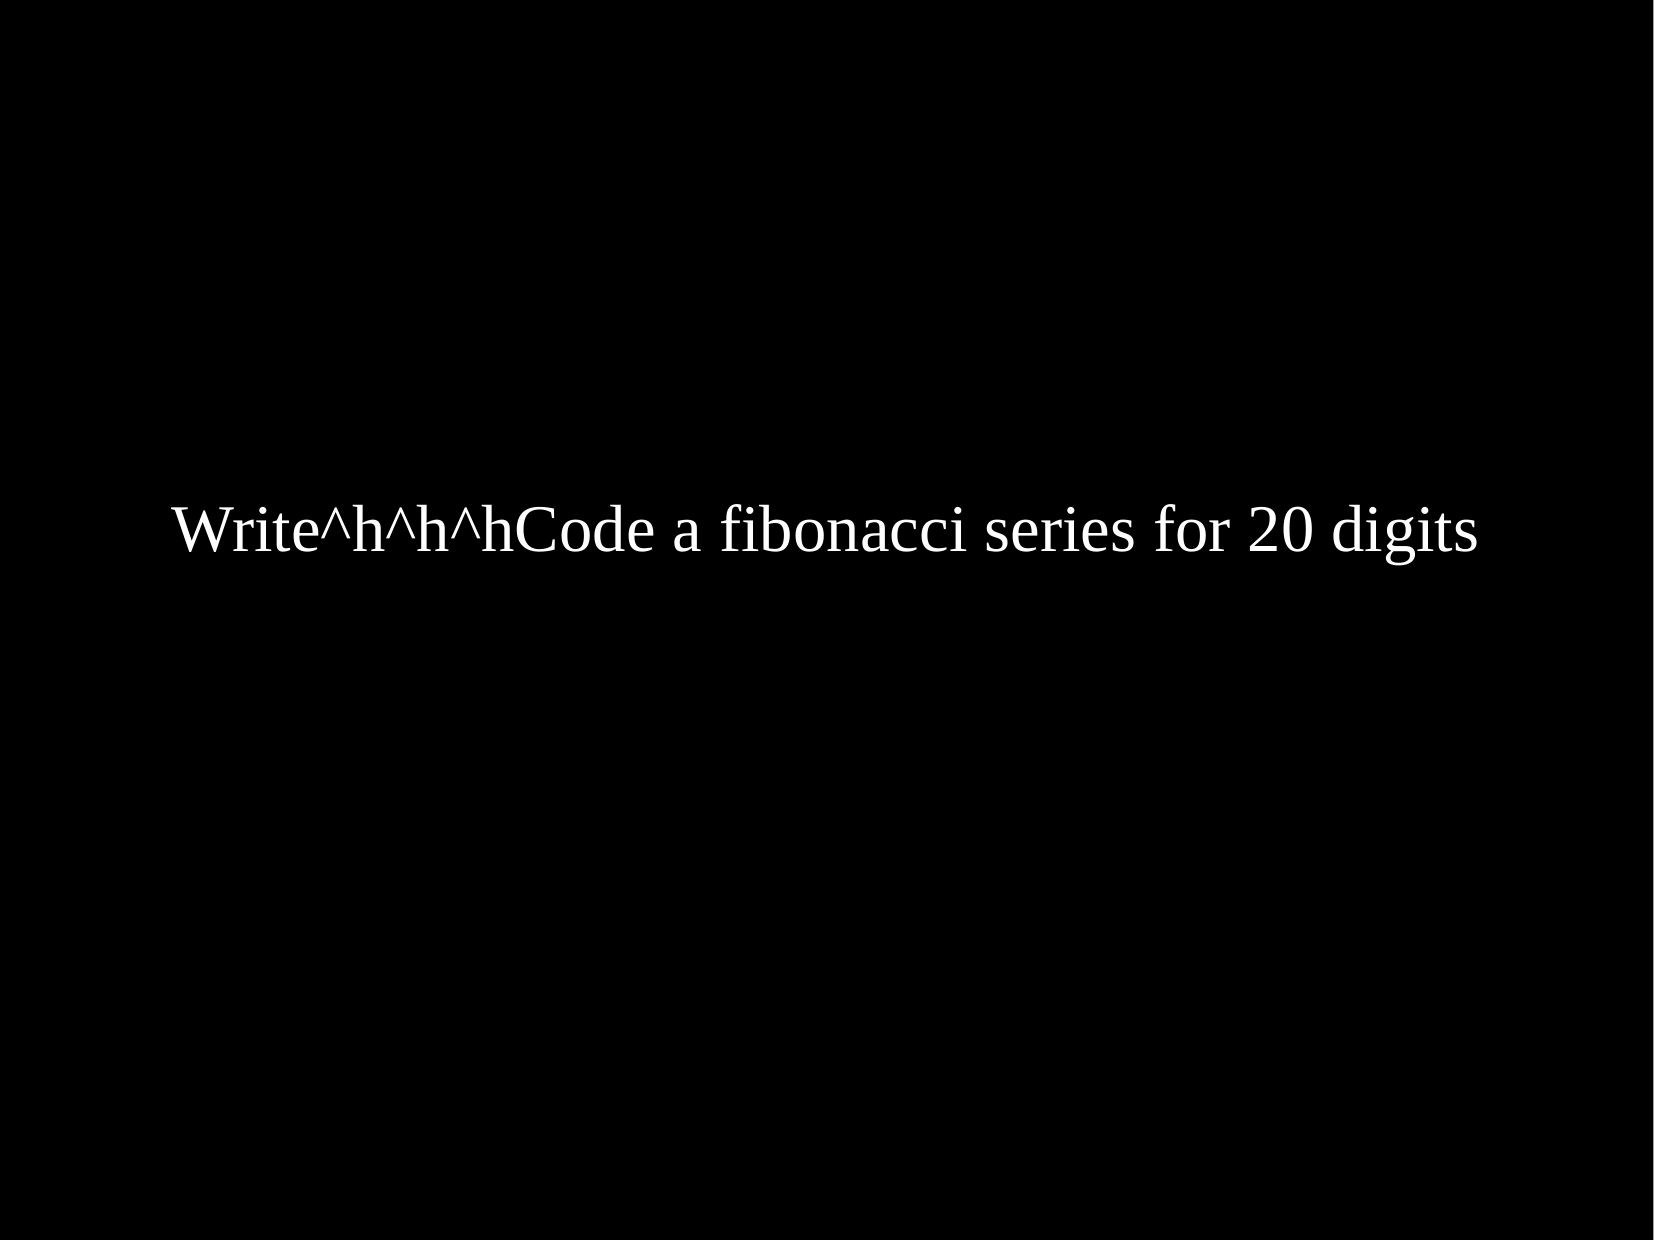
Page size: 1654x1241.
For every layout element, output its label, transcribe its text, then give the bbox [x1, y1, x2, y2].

subtitle Write^h^h^hCode a fibonacci series for 20 digits [82, 49, 1571, 1010]
